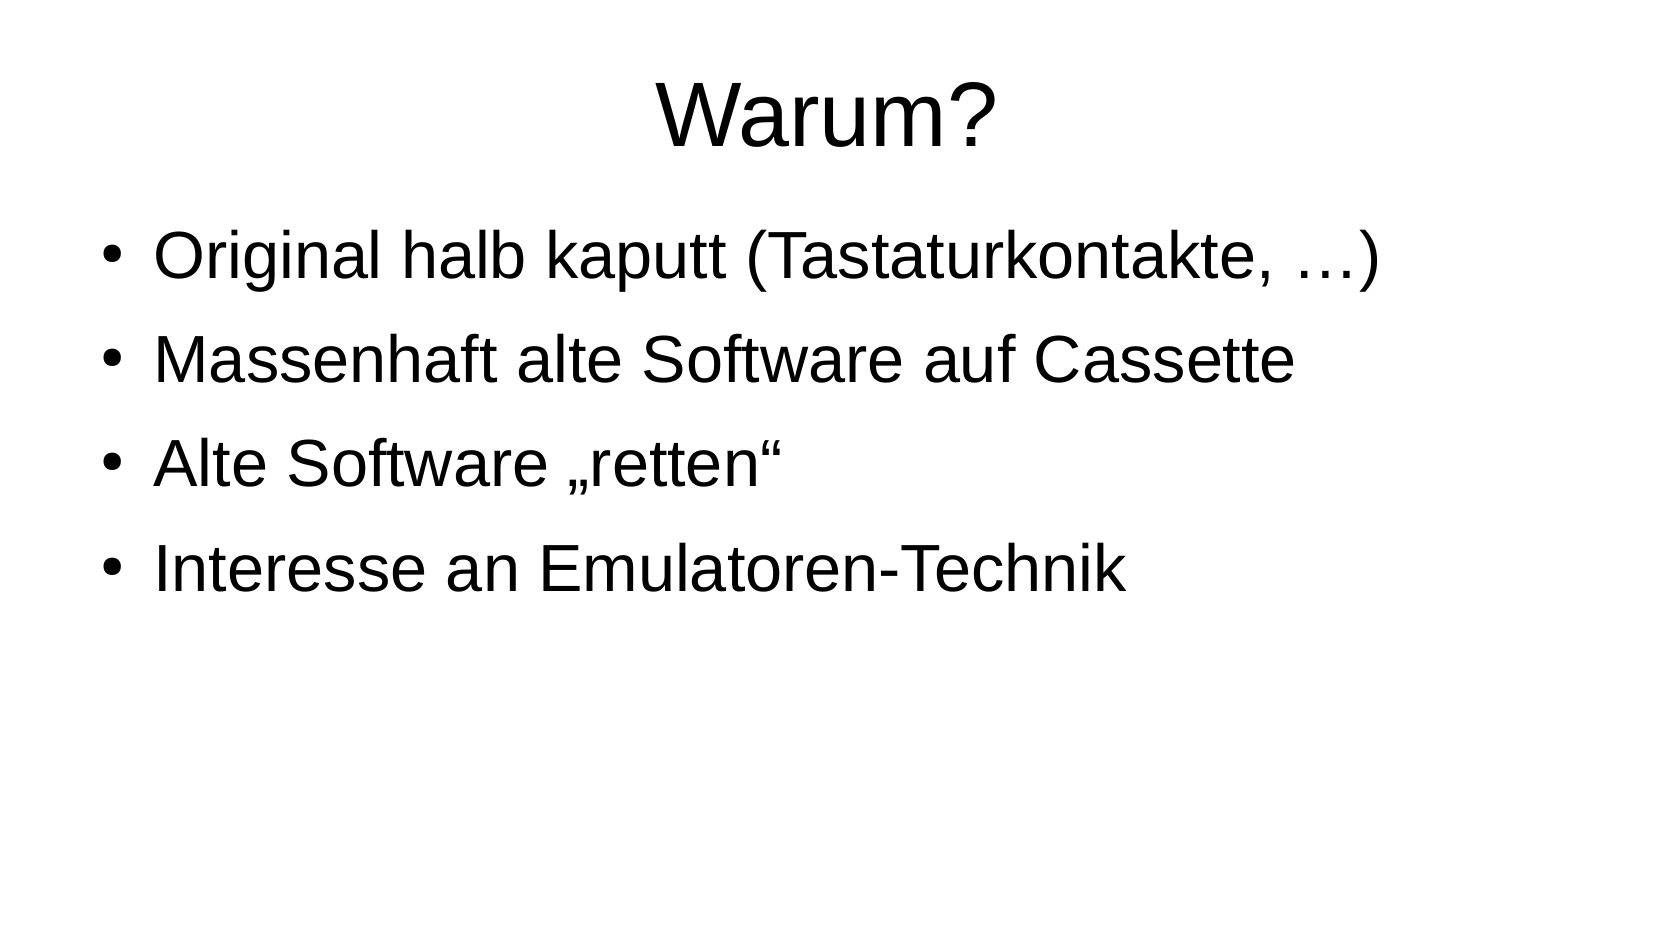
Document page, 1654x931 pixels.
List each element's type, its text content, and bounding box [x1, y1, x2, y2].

list Original halb kaputt (Tastaturkontakte, …) Massenhaft alte Software auf Cassette Alte Software „retten“ Interesse an Emulatoren-Technik [82, 217, 1571, 758]
title Warum? [82, 37, 1571, 193]
